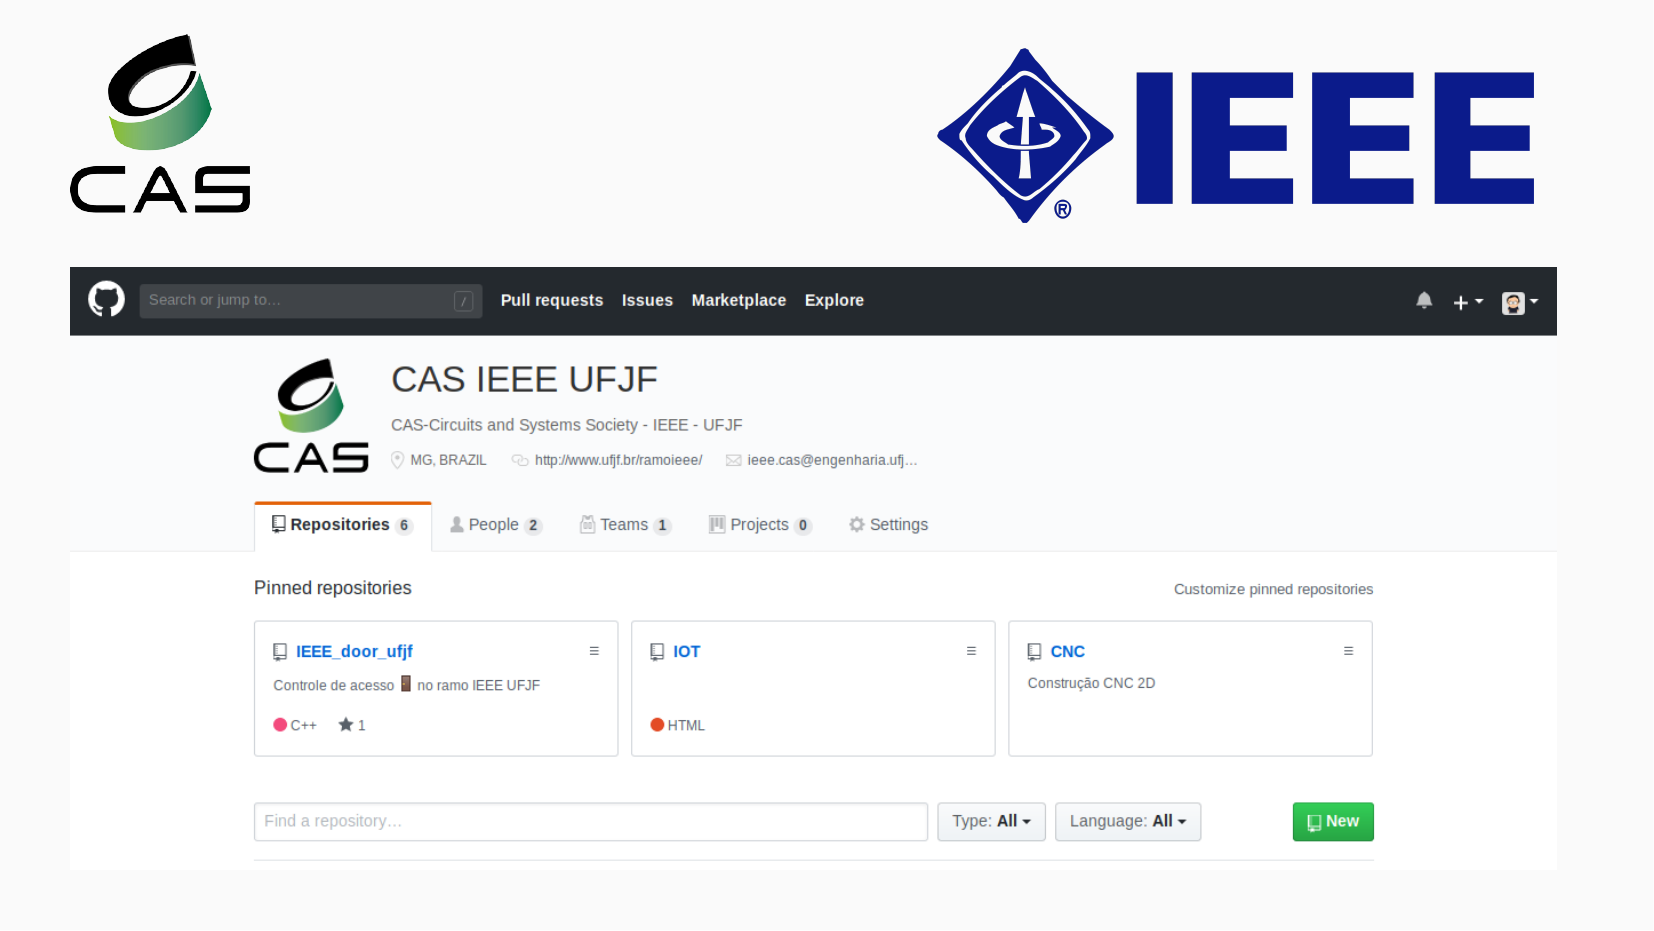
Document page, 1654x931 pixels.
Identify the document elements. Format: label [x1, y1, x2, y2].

picture [70, 267, 1557, 870]
picture [919, 34, 1557, 242]
picture [70, 34, 250, 213]
